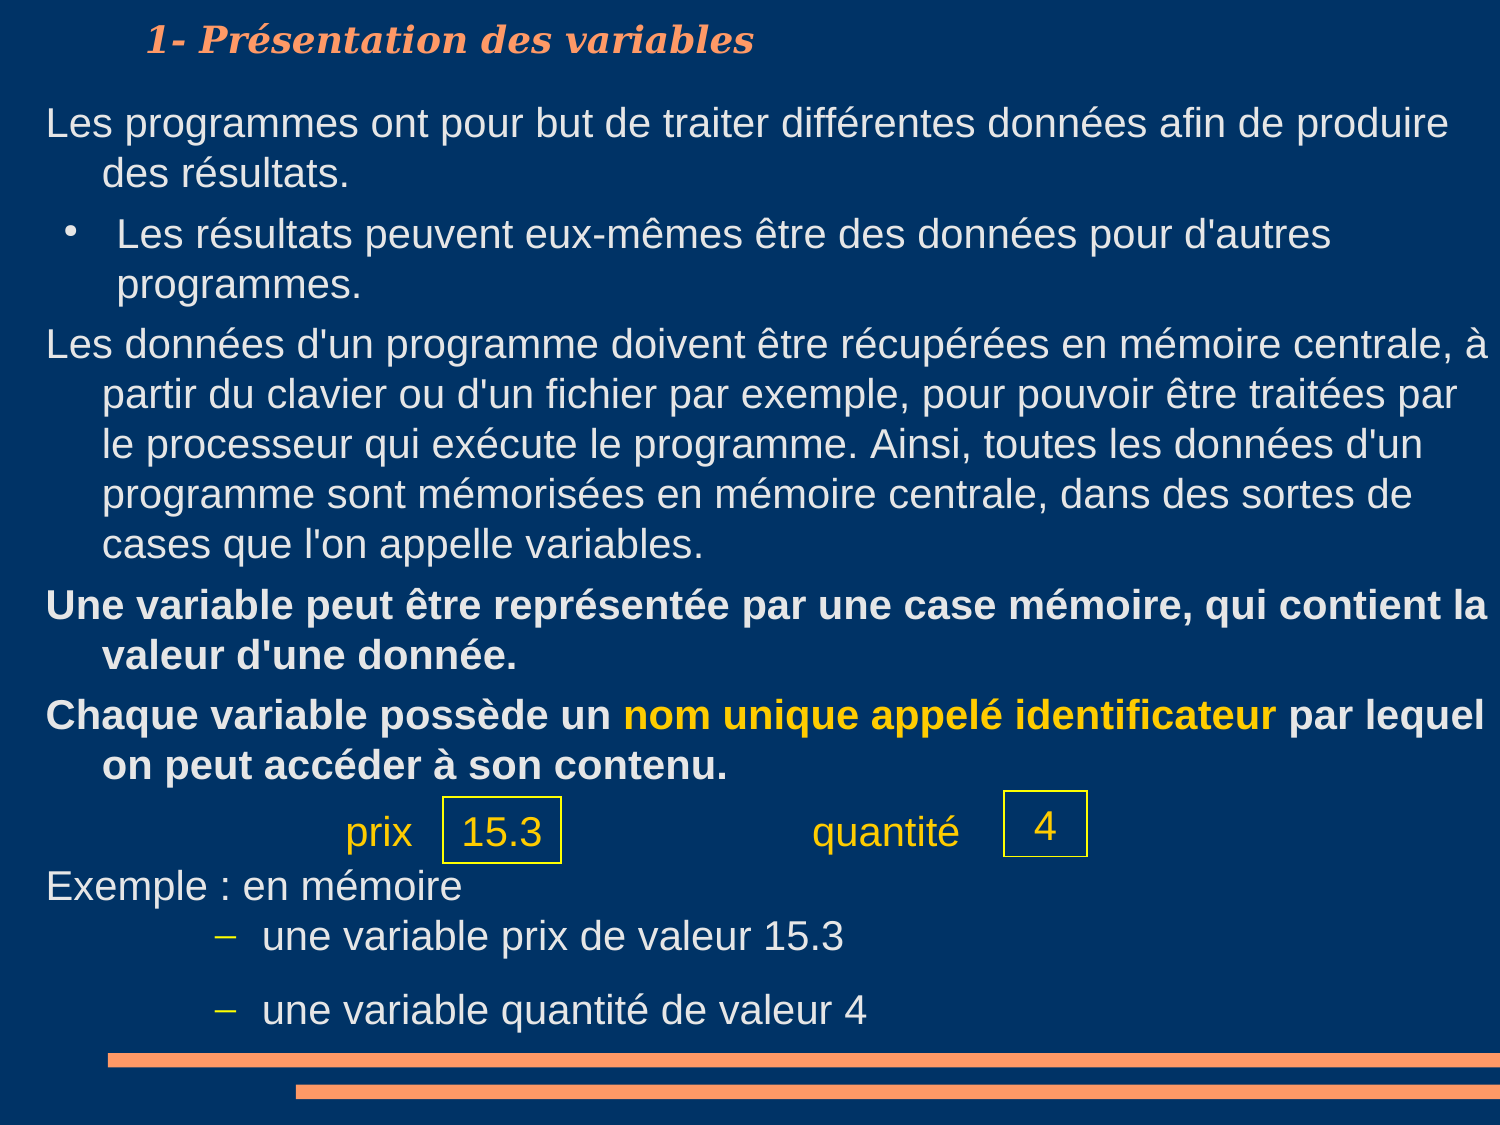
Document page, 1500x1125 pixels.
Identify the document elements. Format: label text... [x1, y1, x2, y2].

text_box 15.3 [532, 797, 562, 863]
text_box prix [330, 797, 532, 863]
list Les programmes ont pour but de traiter différentes données afin de produire des résultats. Les résultats peuvent eux-mêmes être des données pour d'autres programmes. Les données d'un programme doivent être récupérées en mémoire centrale, à partir du clavier ou d'un fichier par exemple, pour pouvoir être traitées par le processeur qui exécute le programme. Ainsi, toutes les données d'un programme sont mémorisées en mémoire centrale, dans des sortes de cases que l'on appelle variables. Une variable peut être représentée par une case mémoire, qui contient la valeur d'une donnée. Chaque variable possède un nom unique appelé identificateur par lequel on peut accéder à son contenu. Exemple : en mémoire une variable prix de valeur 15.3 une variable quantité de valeur 4 [30, 88, 1500, 852]
title 1- Présentation des variables [112, 0, 1388, 79]
text_box quantité [797, 797, 999, 863]
text_box 4 [1003, 790, 1087, 857]
